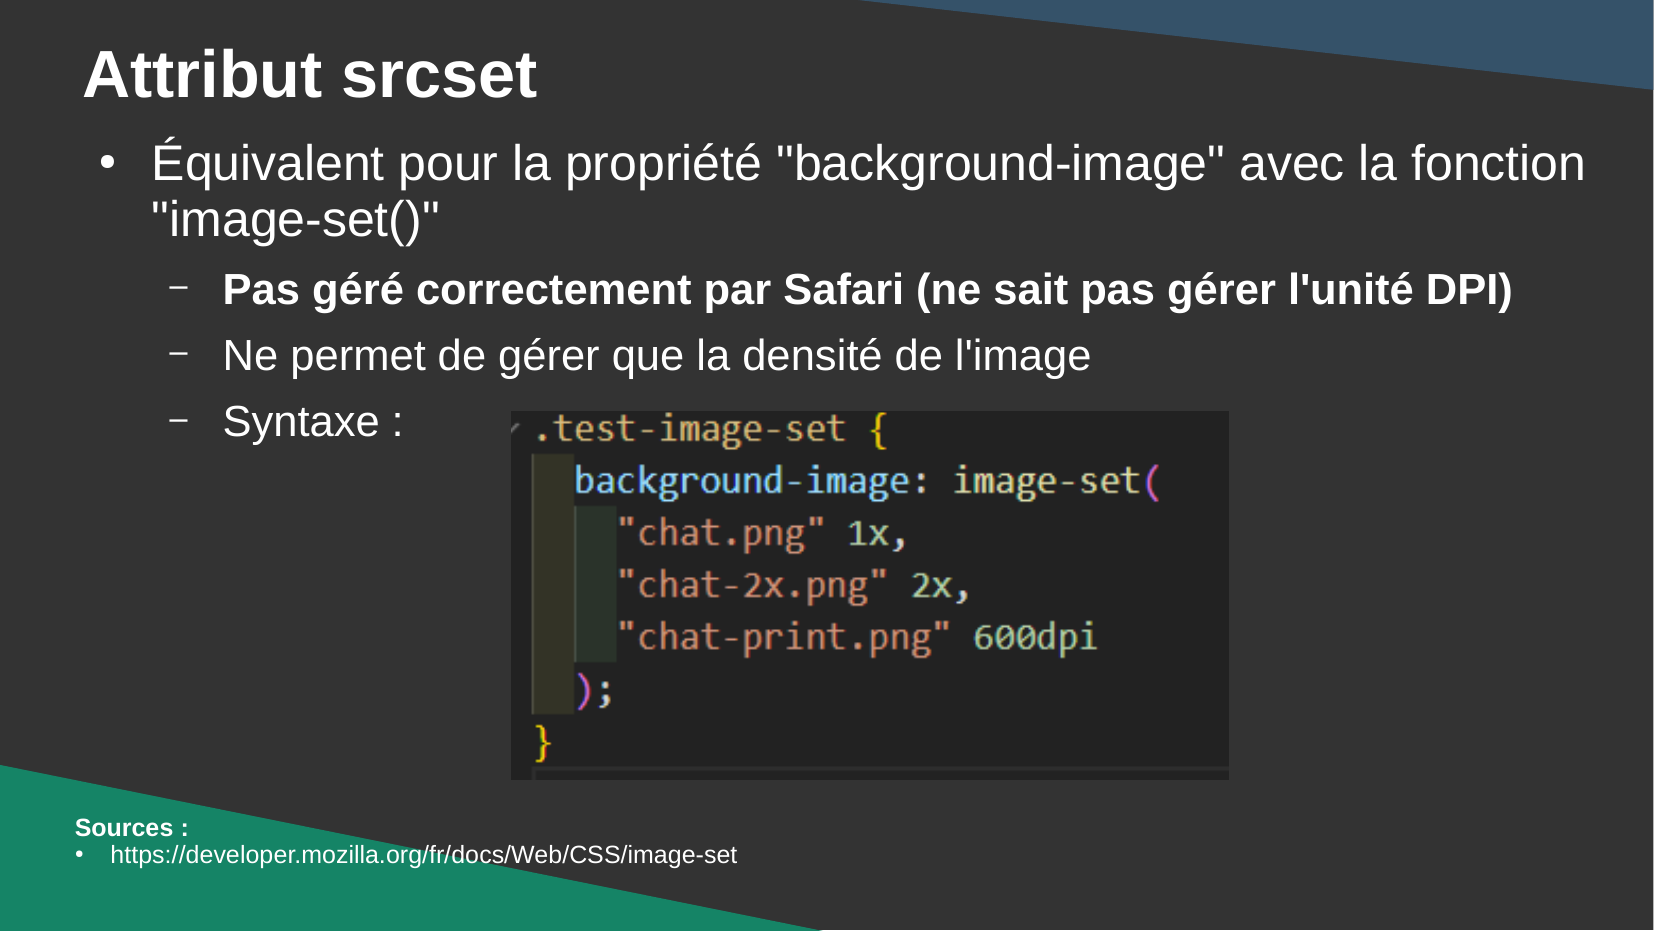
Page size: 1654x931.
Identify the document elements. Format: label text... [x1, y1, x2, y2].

text_box [0, 764, 199, 931]
text_box Sources : https://developer.mozilla.org/fr/docs/Web/CSS/image-set [60, 805, 1546, 931]
title Attribut srcset [82, 37, 1571, 122]
picture [511, 411, 1229, 780]
list Équivalent pour la propriété "background-image" avec la fonction "image-set()" Pas géré correctement par Safari (ne sait pas gérer l'unité DPI) Ne permet de gérer que la densité de l'image Syntaxe : [80, 135, 1605, 479]
text_box [858, 0, 1654, 90]
